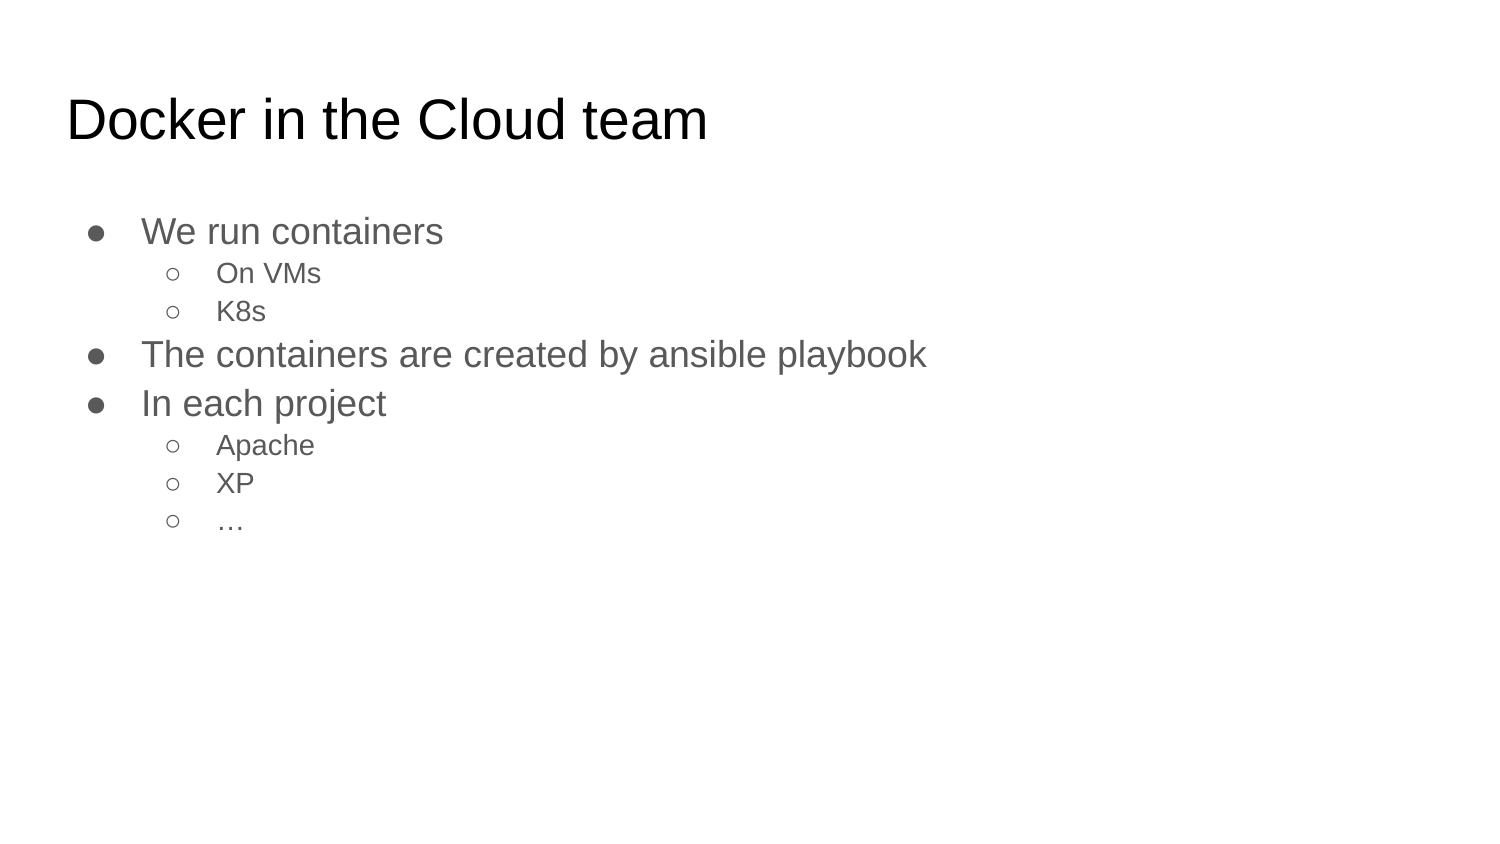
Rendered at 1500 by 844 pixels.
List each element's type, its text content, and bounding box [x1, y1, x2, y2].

title Docker in the Cloud team [51, 72, 1449, 167]
list We run containers On VMs K8s The containers are created by ansible playbook In each project Apache XP … [51, 189, 1449, 750]
